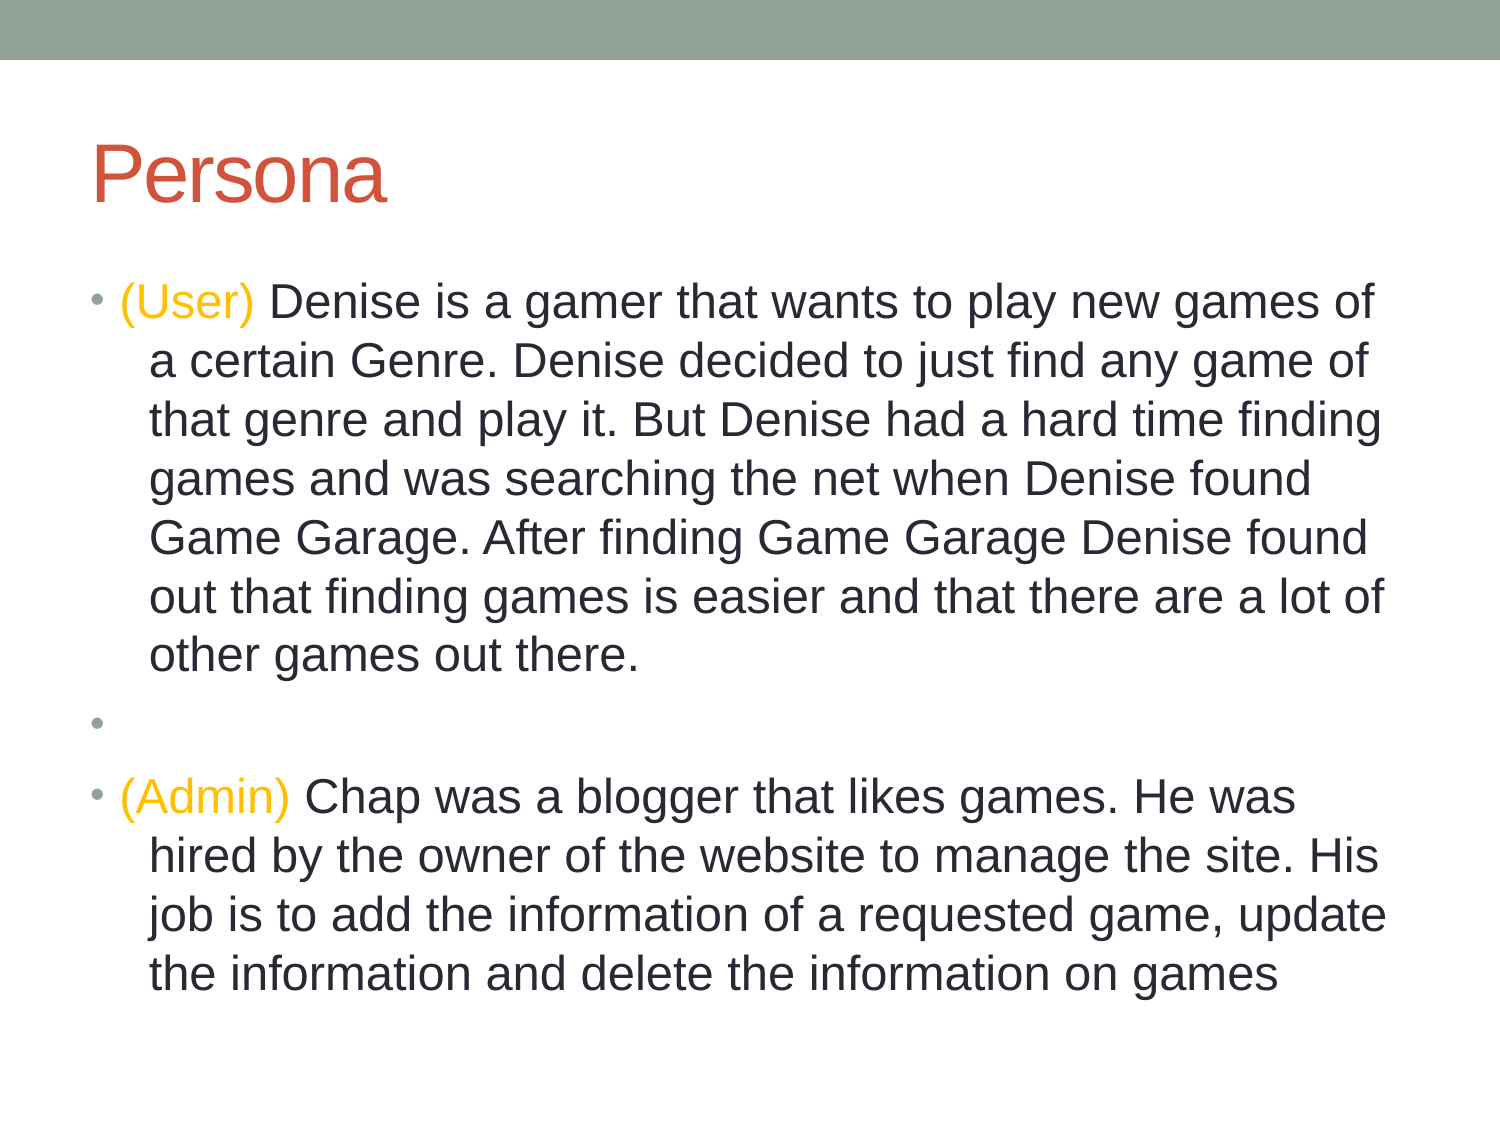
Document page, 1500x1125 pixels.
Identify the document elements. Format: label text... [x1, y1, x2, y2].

list (User) Denise is a gamer that wants to play new games of a certain Genre. Denise decided to just find any game of that genre and play it. But Denise had a hard time finding games and was searching the net when Denise found Game Garage. After finding Game Garage Denise found out that finding games is easier and that there are a lot of other games out there. (Admin) Chap was a blogger that likes games. He was hired by the owner of the website to manage the site. His job is to add the information of a requested game, update the information and delete the information on games [75, 262, 1426, 1063]
title Persona [75, 87, 1426, 251]
